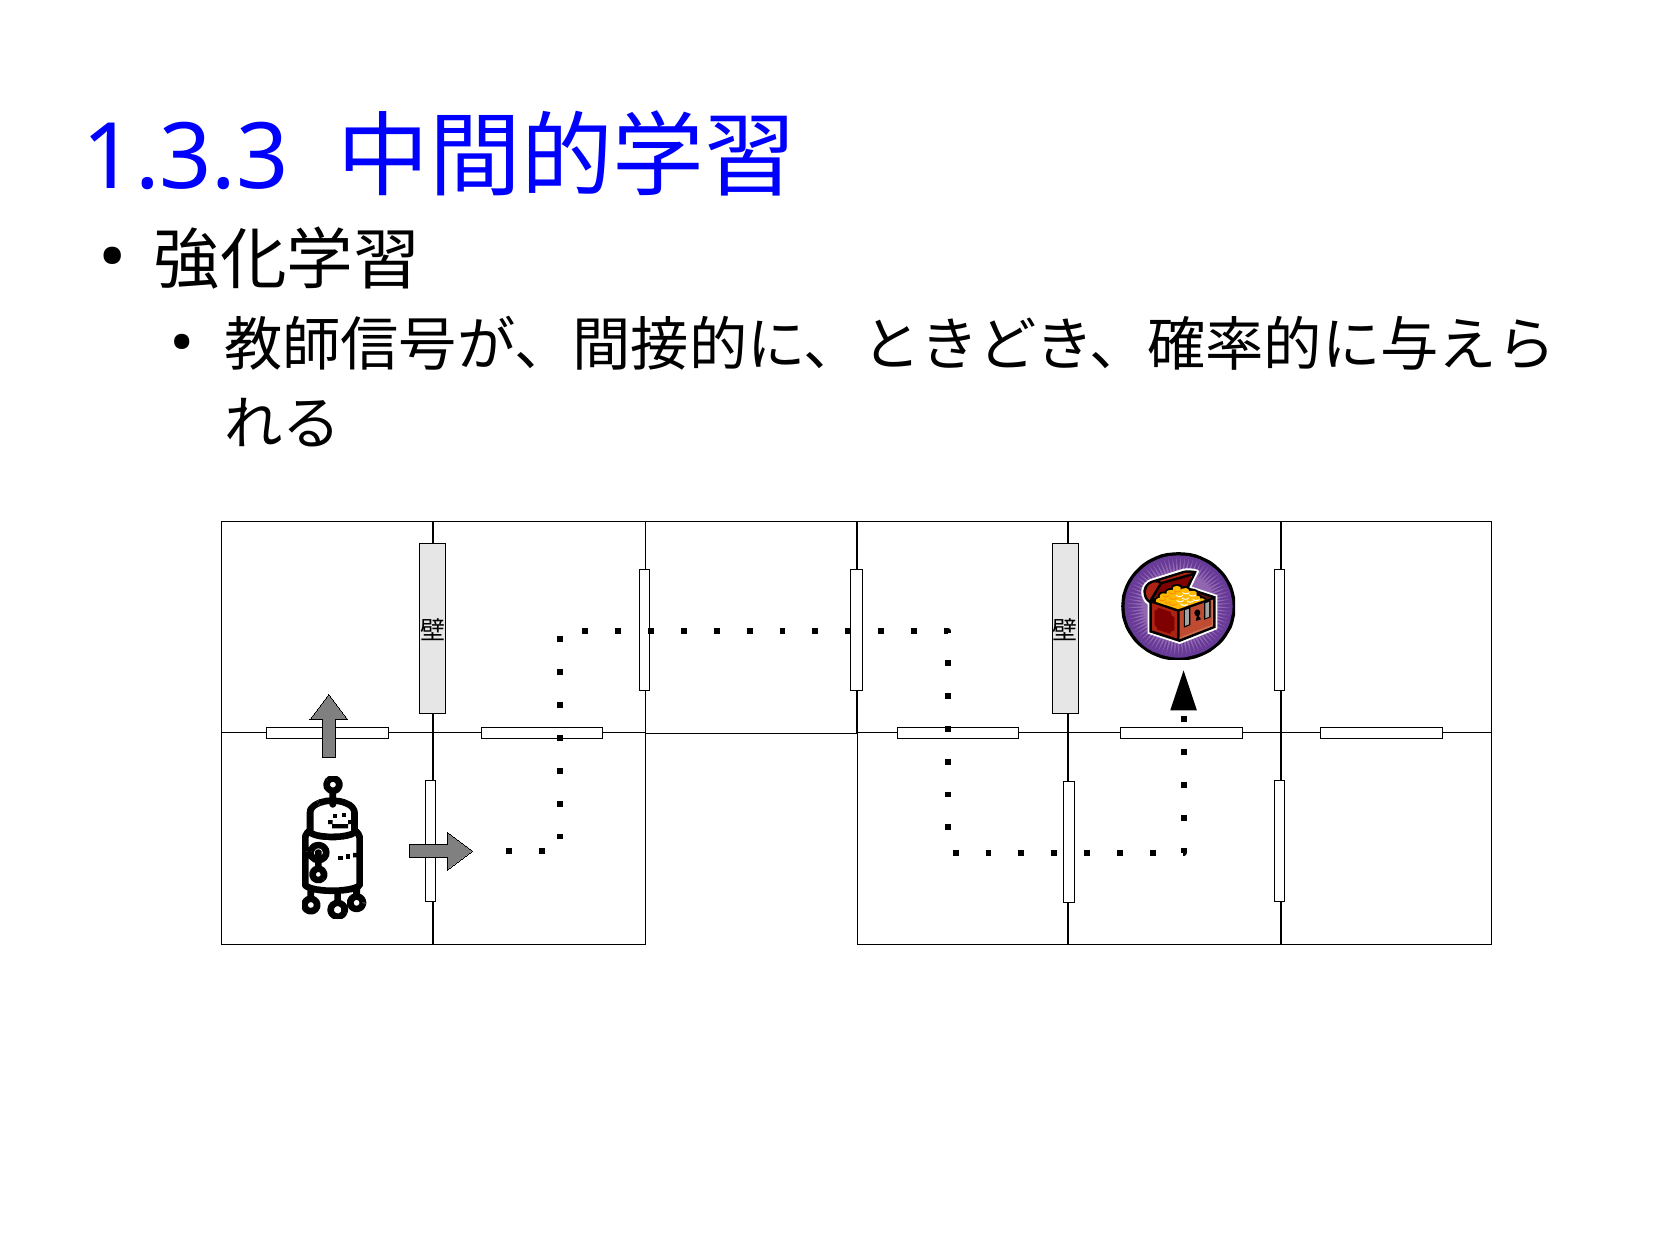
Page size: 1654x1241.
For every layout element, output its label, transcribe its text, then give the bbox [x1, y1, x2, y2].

title 1.3.3 中間的学習 [82, 49, 1571, 212]
list 強化学習 教師信号が、間接的に、ときどき、確率的に与えられる [82, 212, 1571, 986]
